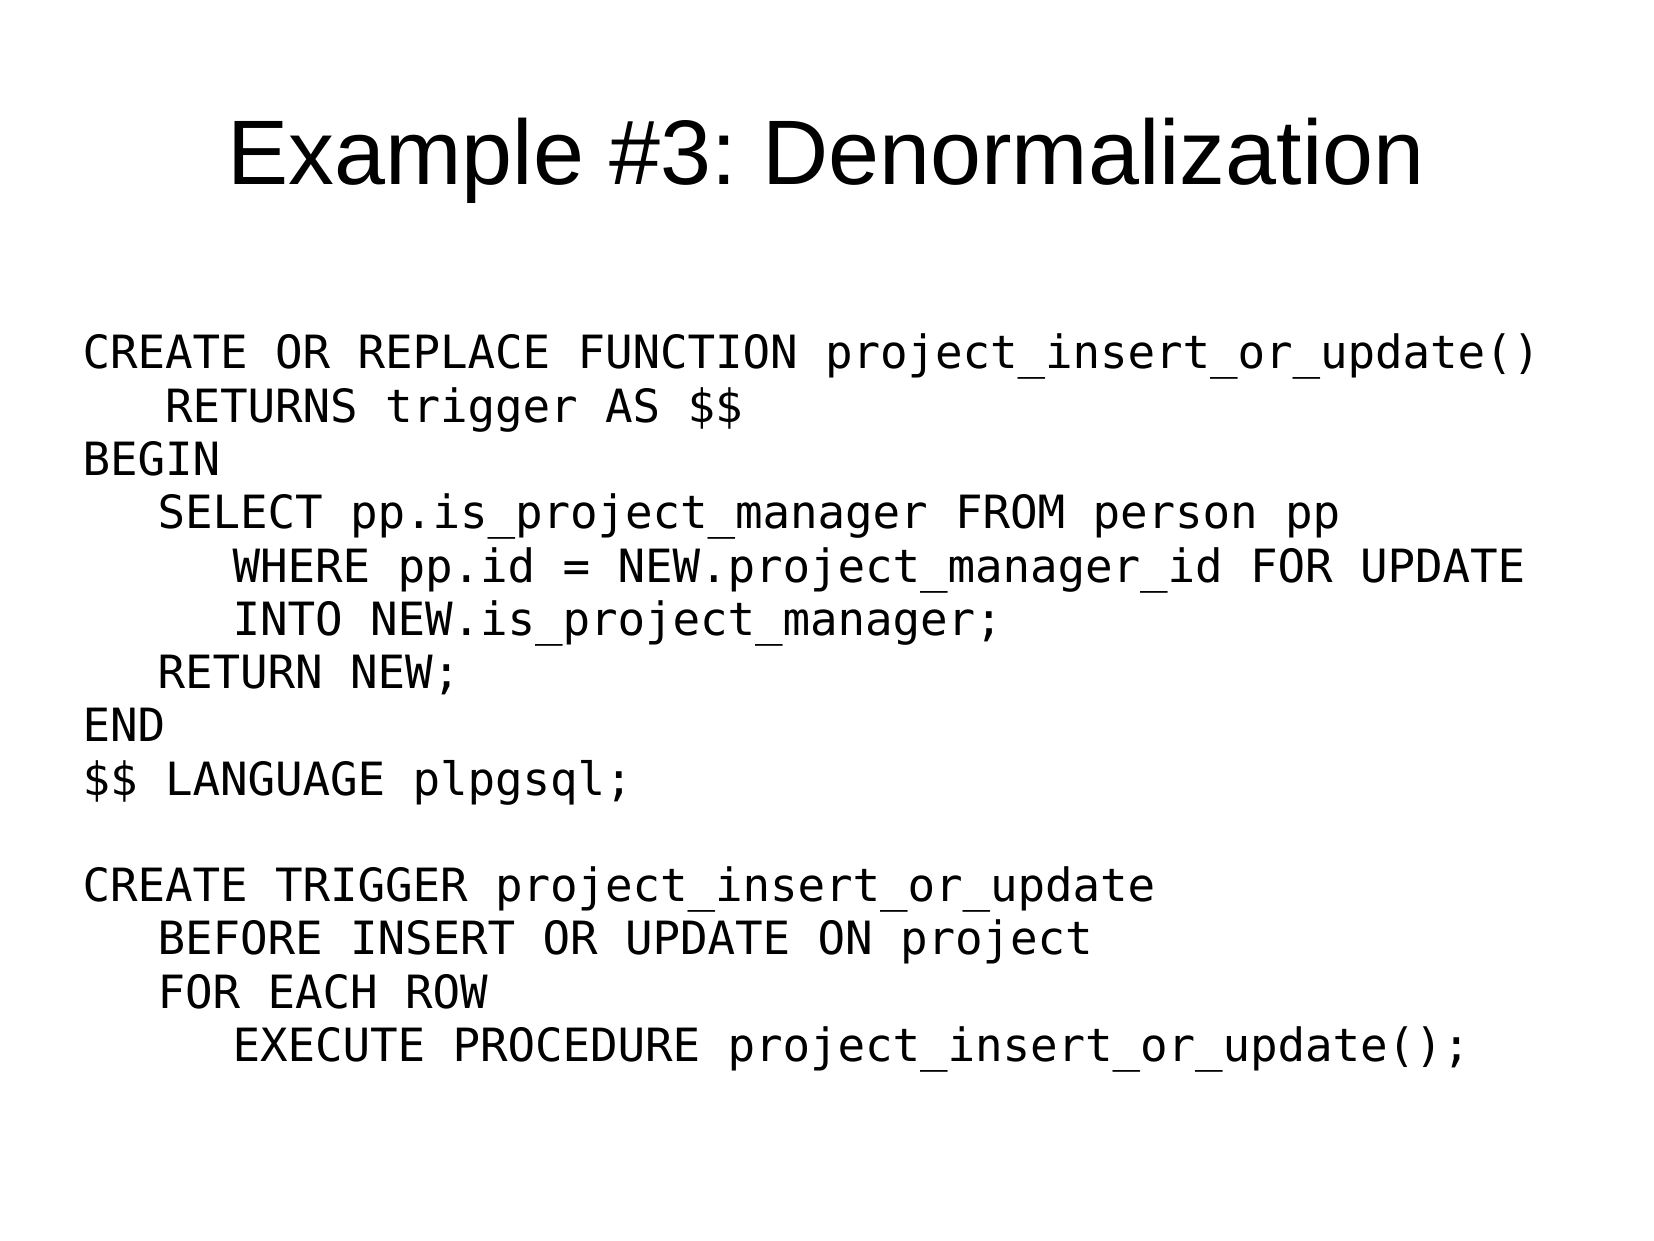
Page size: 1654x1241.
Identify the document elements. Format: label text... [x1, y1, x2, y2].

subtitle CREATE OR REPLACE FUNCTION project_insert_or_update() RETURNS trigger AS $$ BEGIN SELECT pp.is_project_manager FROM person pp WHERE pp.id = NEW.project_manager_id FOR UPDATE INTO NEW.is_project_manager; RETURN NEW; END $$ LANGUAGE plpgsql; CREATE TRIGGER project_insert_or_update BEFORE INSERT OR UPDATE ON project FOR EACH ROW EXECUTE PROCEDURE project_insert_or_update(); [82, 297, 1571, 1102]
title Example #3: Denormalization [82, 49, 1571, 257]
